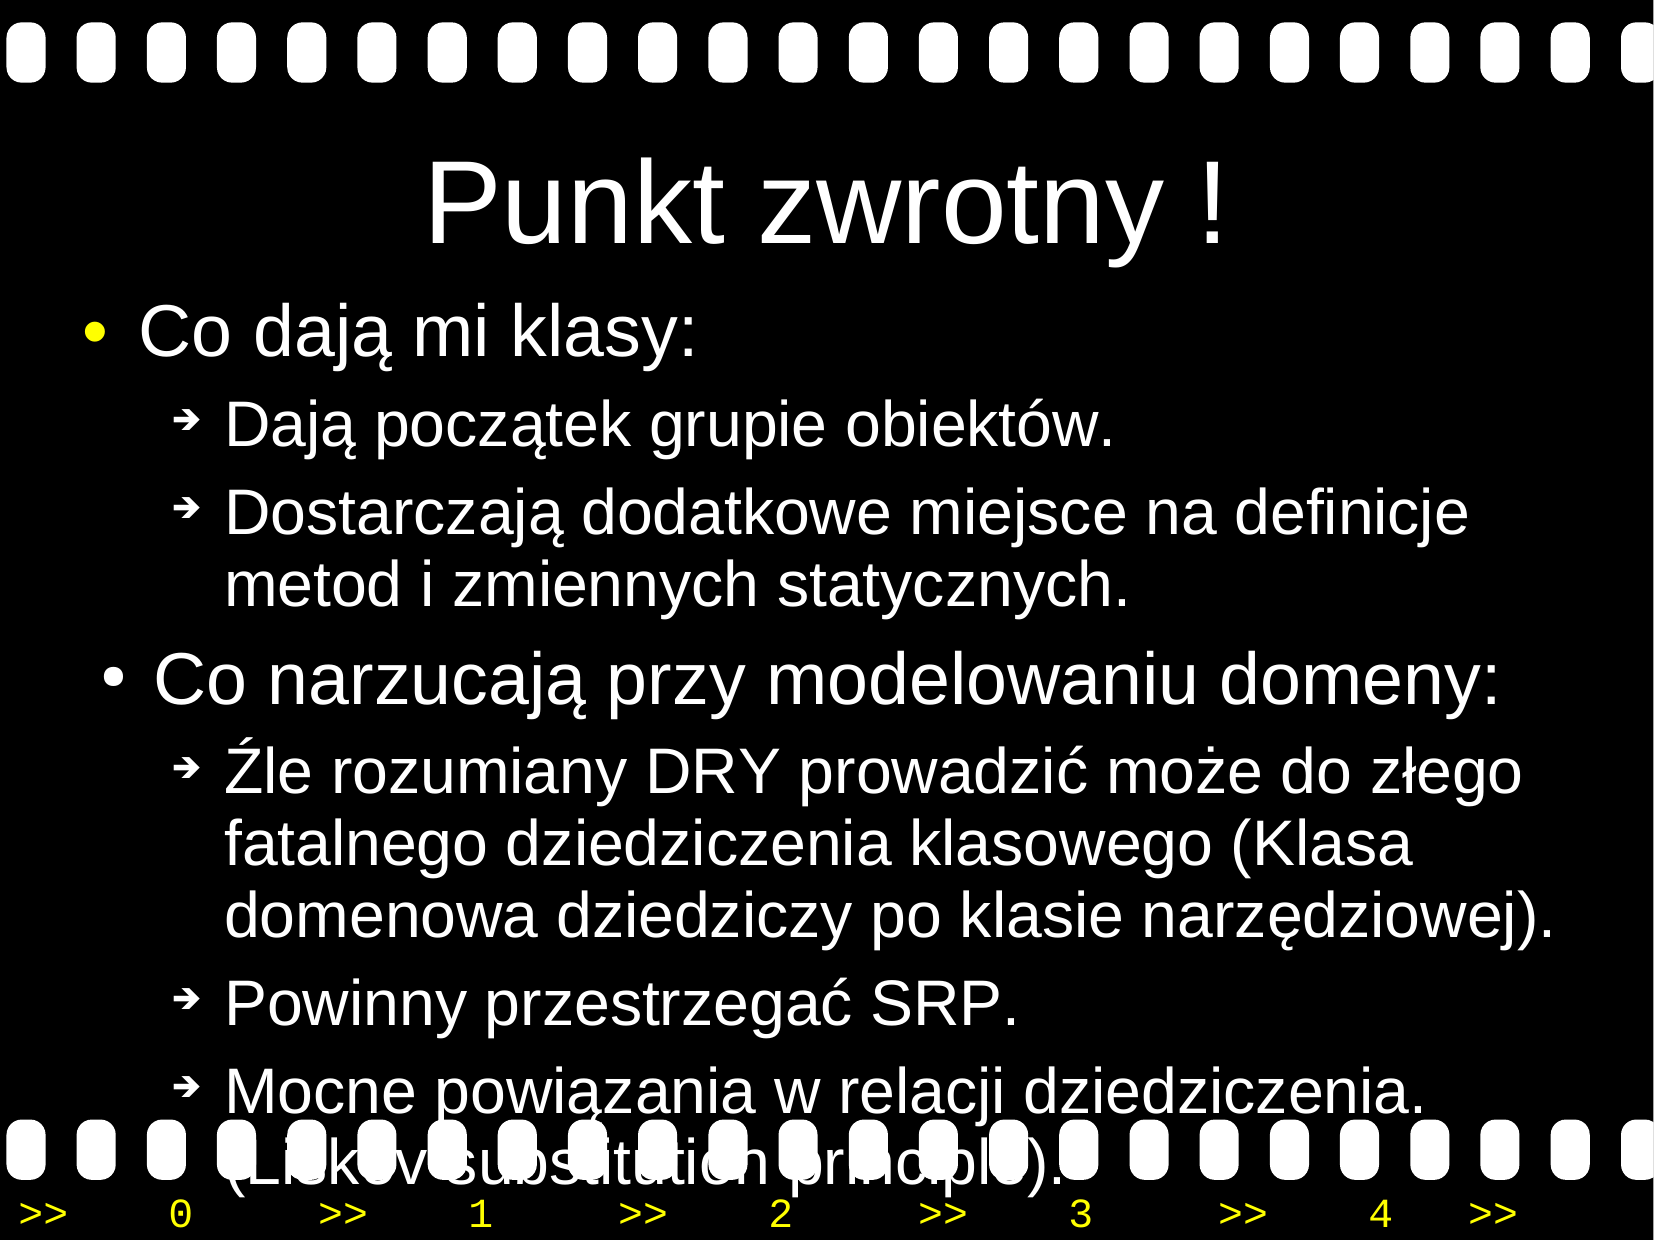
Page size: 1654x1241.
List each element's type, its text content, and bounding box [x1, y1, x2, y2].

list Co dają mi klasy: Dają początek grupie obiektów. Dostarczają dodatkowe miejsce na definicje metod i zmiennych statycznych. Co narzucają przy modelowaniu domeny: Źle rozumiany DRY prowadzić może do złego fatalnego dziedziczenia klasowego (Klasa domenowa dziedziczy po klasie narzędziowej). Powinny przestrzegać SRP. Mocne powiązania w relacji dziedziczenia. (Liskov substitution principle). [82, 290, 1571, 1199]
title Punkt zwrotny ! [82, 99, 1571, 290]
